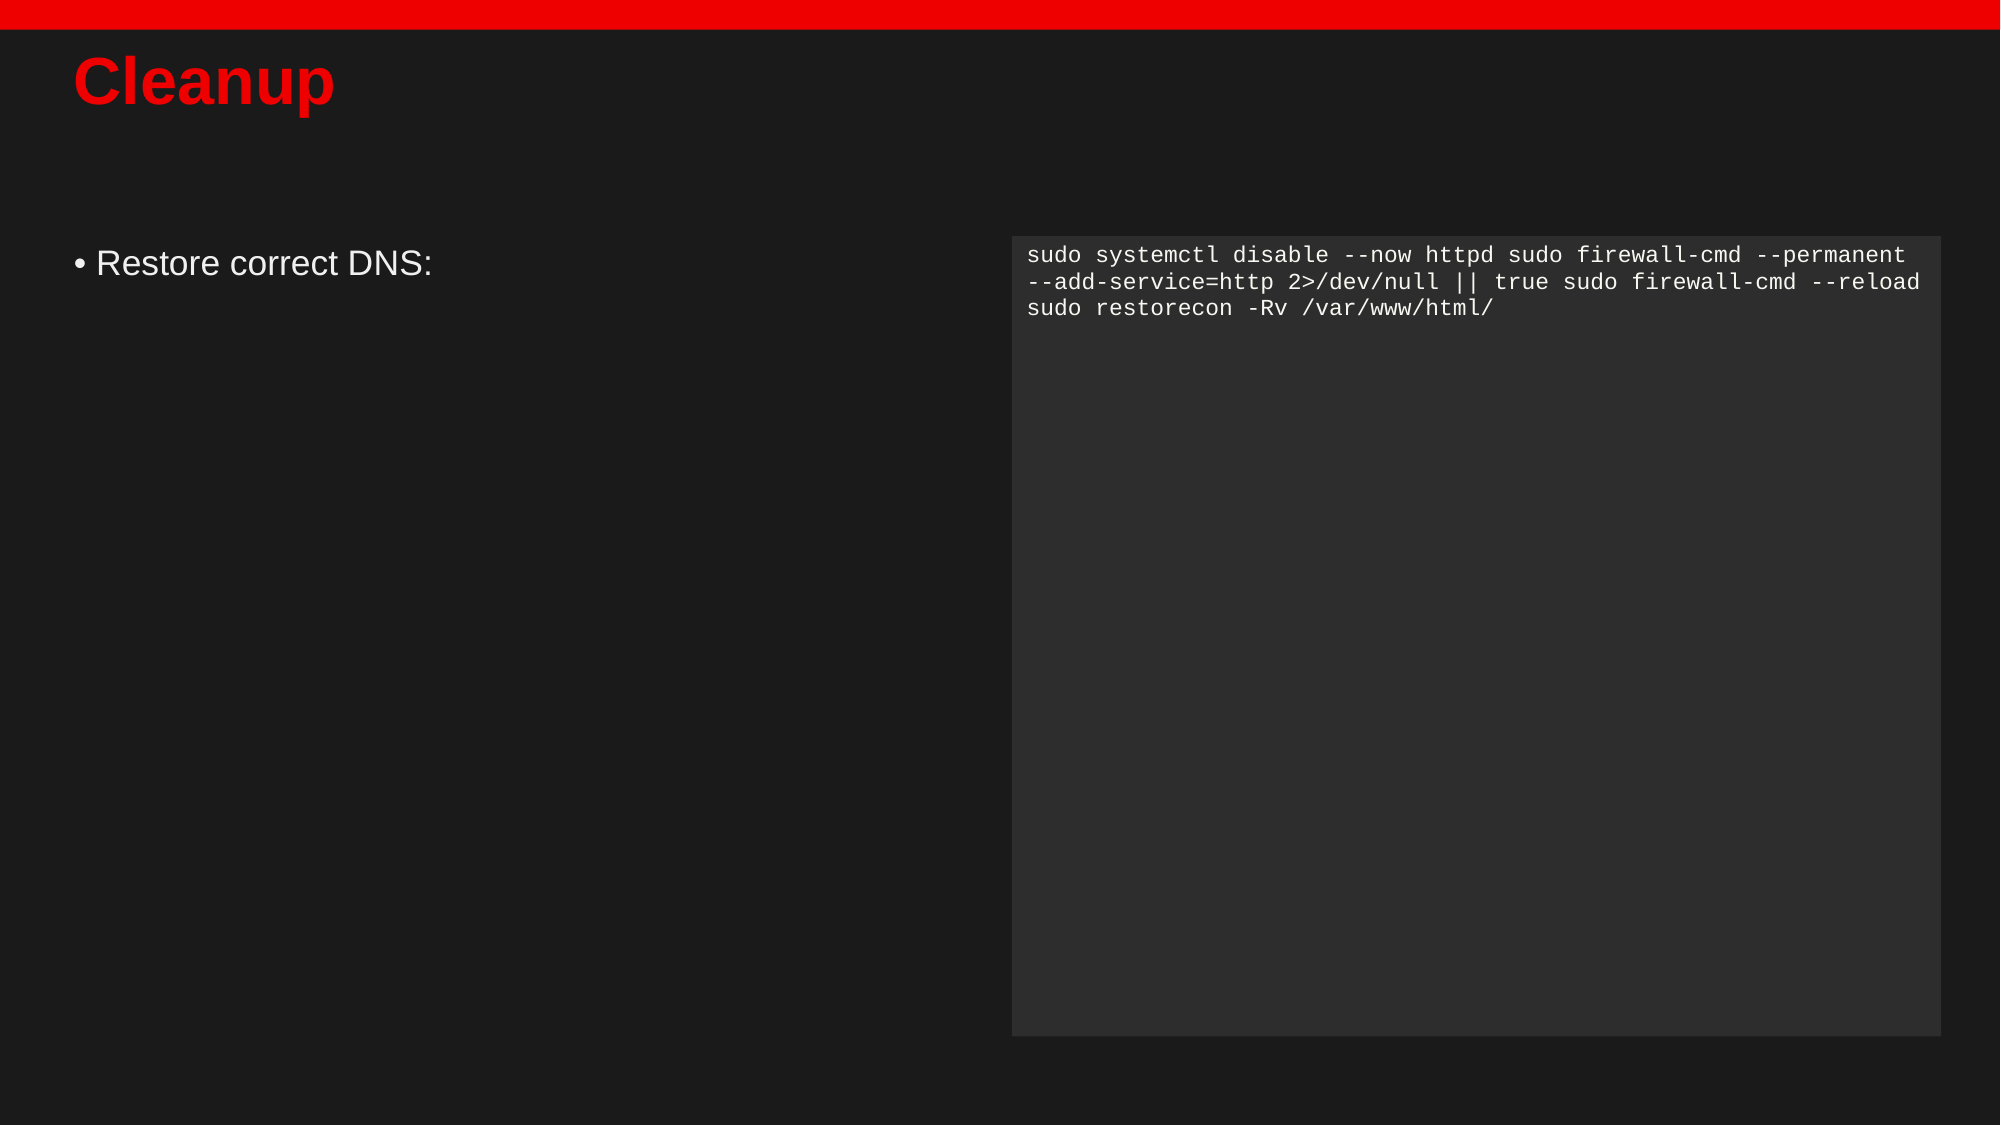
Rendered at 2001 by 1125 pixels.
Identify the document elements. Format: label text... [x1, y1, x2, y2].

text_box Cleanup [59, 36, 1942, 208]
text_box [0, 0, 2001, 30]
text_box sudo systemctl disable --now httpd sudo firewall-cmd --permanent --add-service=http 2>/dev/null || true sudo firewall-cmd --reload sudo restorecon -Rv /var/www/html/ [1011, 236, 1942, 1037]
text_box • Restore correct DNS: [59, 236, 989, 1037]
